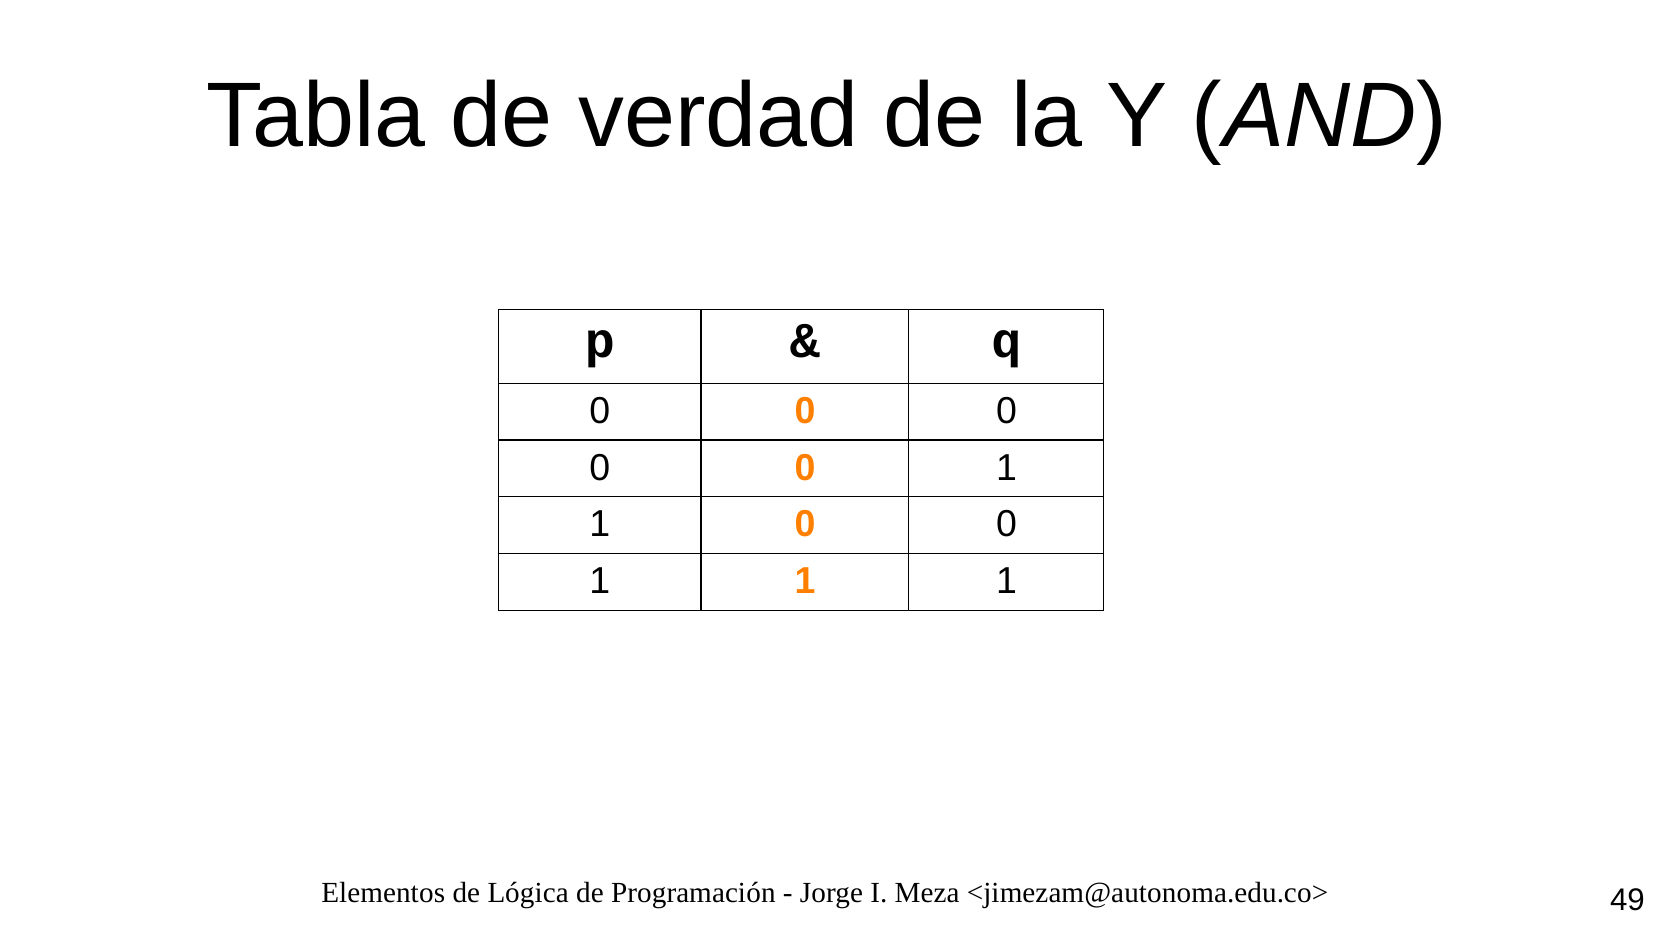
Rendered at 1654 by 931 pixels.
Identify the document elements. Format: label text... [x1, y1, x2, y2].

table_cell 0 [909, 497, 1103, 553]
table_cell 1 [909, 554, 1103, 610]
table_cell 0 [499, 441, 700, 496]
table_cell 0 [702, 384, 908, 439]
table_cell 1 [499, 497, 700, 553]
title Tabla de verdad de la Y (AND) [82, 37, 1571, 193]
table_cell 0 [499, 384, 700, 439]
table_cell 1 [499, 554, 700, 610]
table_cell 1 [909, 441, 1103, 496]
table_cell 0 [702, 497, 908, 553]
table_cell 0 [702, 441, 908, 496]
table_cell 1 [702, 554, 908, 610]
table_cell 0 [909, 384, 1103, 439]
table_header q [909, 310, 1103, 383]
table_header & [702, 310, 908, 383]
table_header p [499, 310, 700, 383]
